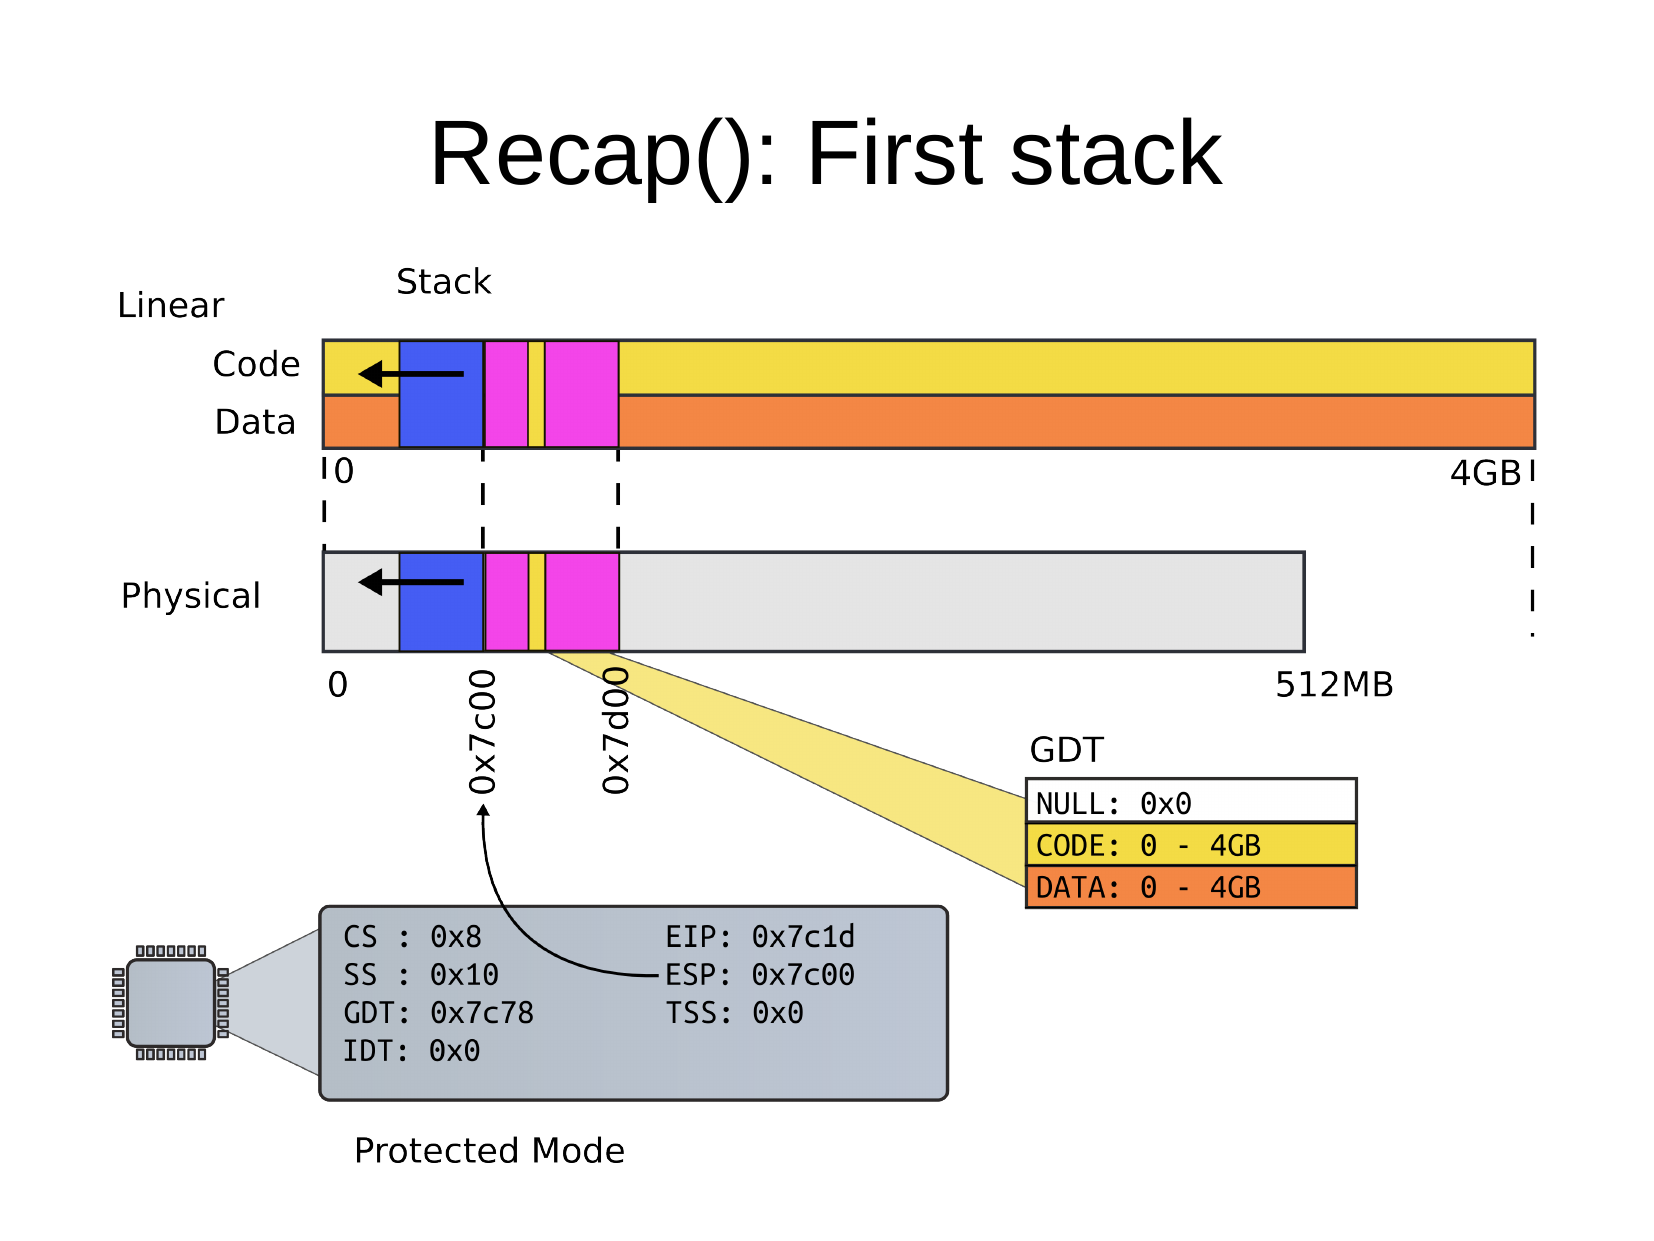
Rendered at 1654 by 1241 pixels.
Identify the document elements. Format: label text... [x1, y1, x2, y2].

picture [112, 267, 1537, 1163]
title Recap(): First stack [82, 49, 1571, 257]
